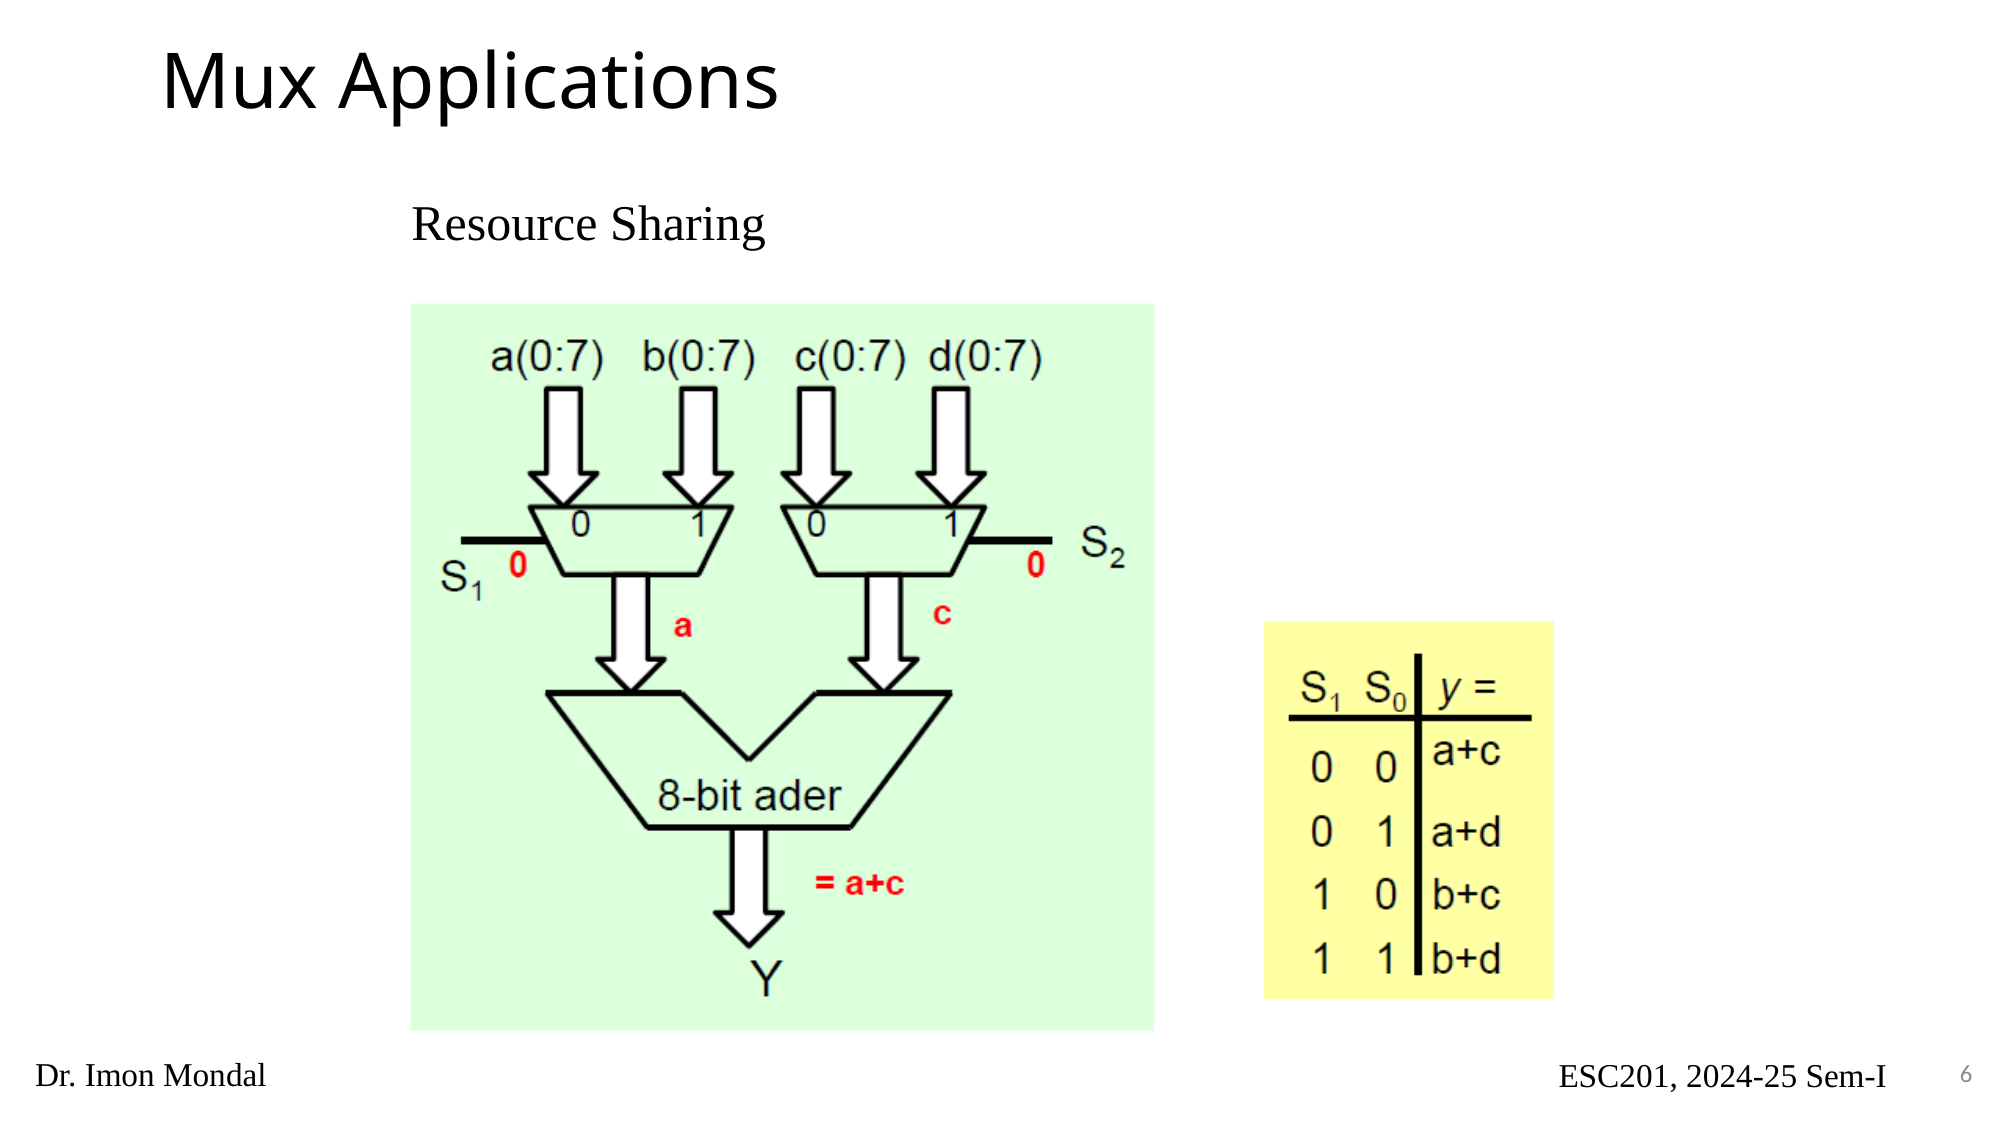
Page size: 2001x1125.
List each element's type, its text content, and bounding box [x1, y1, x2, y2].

title Mux Applications [145, 19, 1871, 149]
text_box Resource Sharing [396, 183, 781, 258]
picture [1264, 621, 1554, 999]
picture [394, 293, 1159, 1042]
